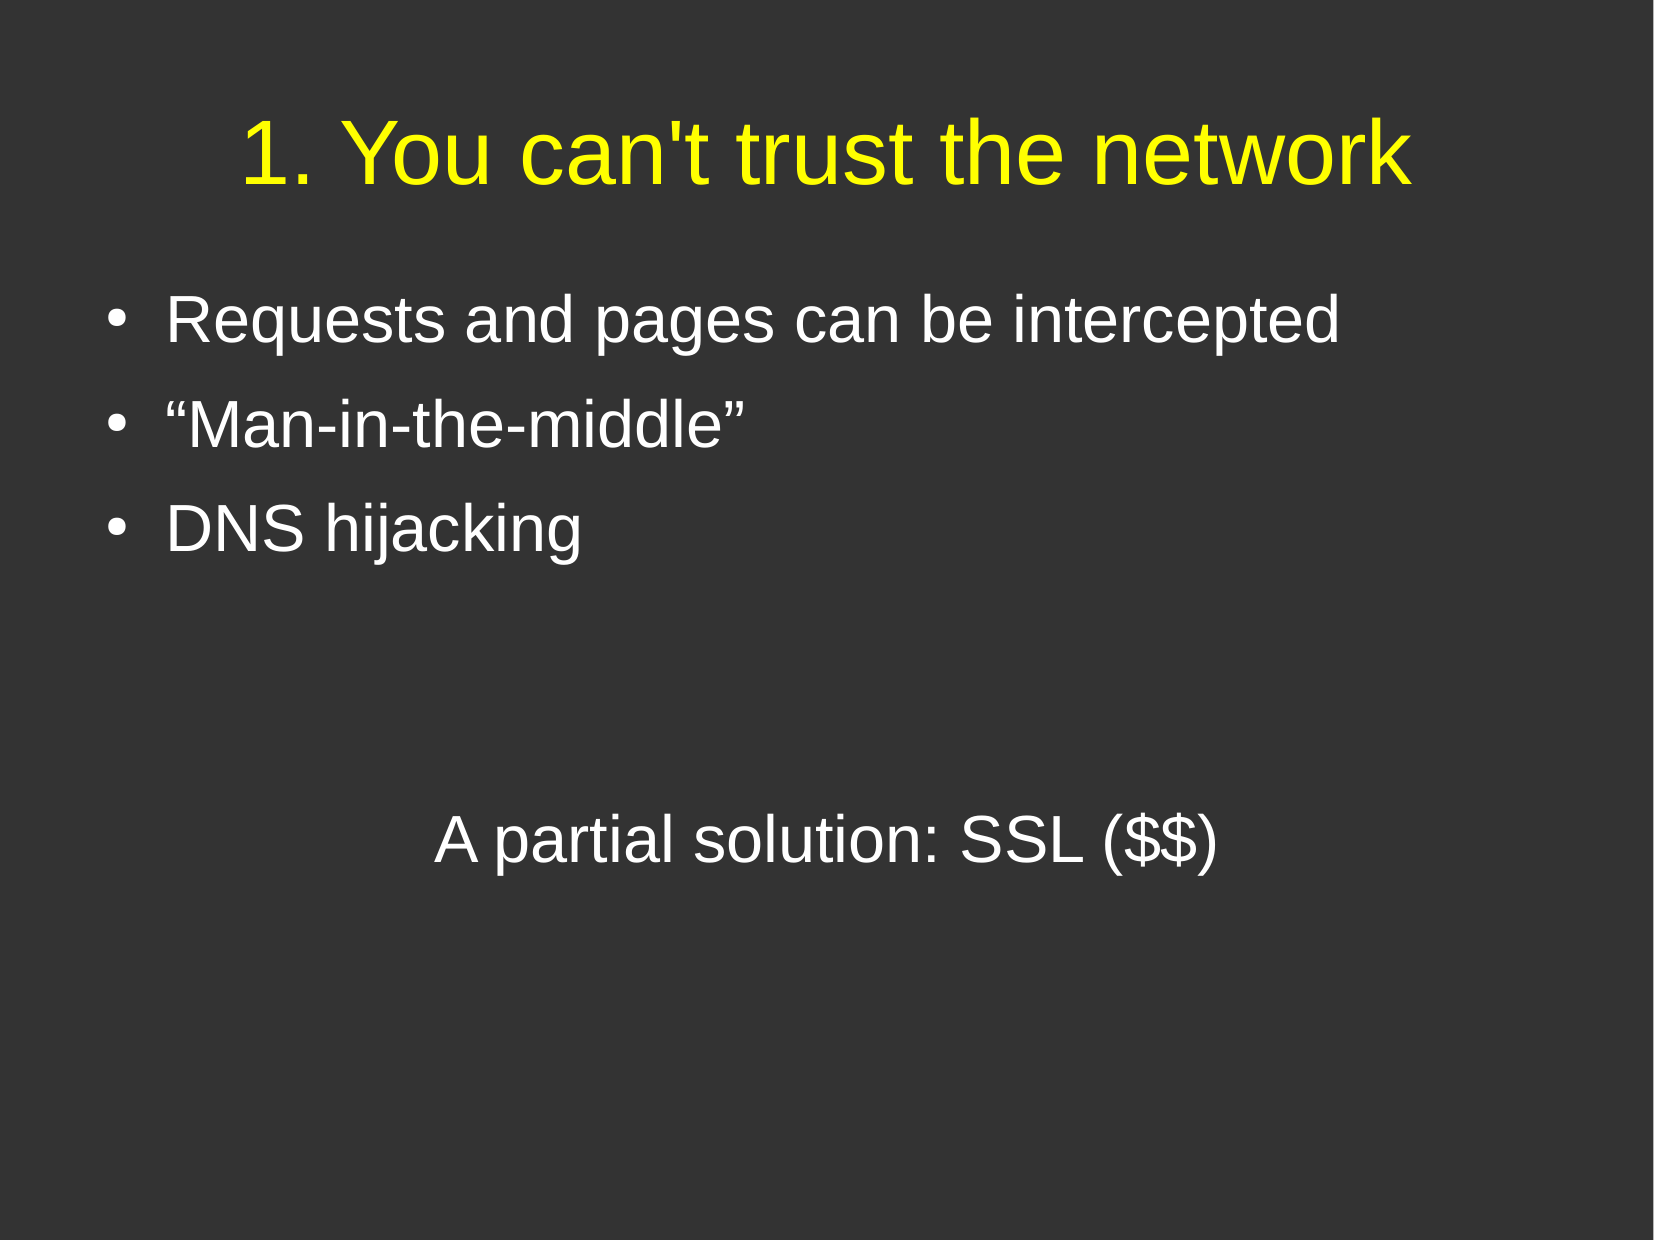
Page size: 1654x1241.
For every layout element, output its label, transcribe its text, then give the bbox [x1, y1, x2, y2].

list Requests and pages can be intercepted “Man-in-the-middle” DNS hijacking [105, 282, 1594, 613]
text_box A partial solution: SSL ($$) [420, 795, 1235, 885]
title 1. You can't trust the network [82, 49, 1571, 257]
